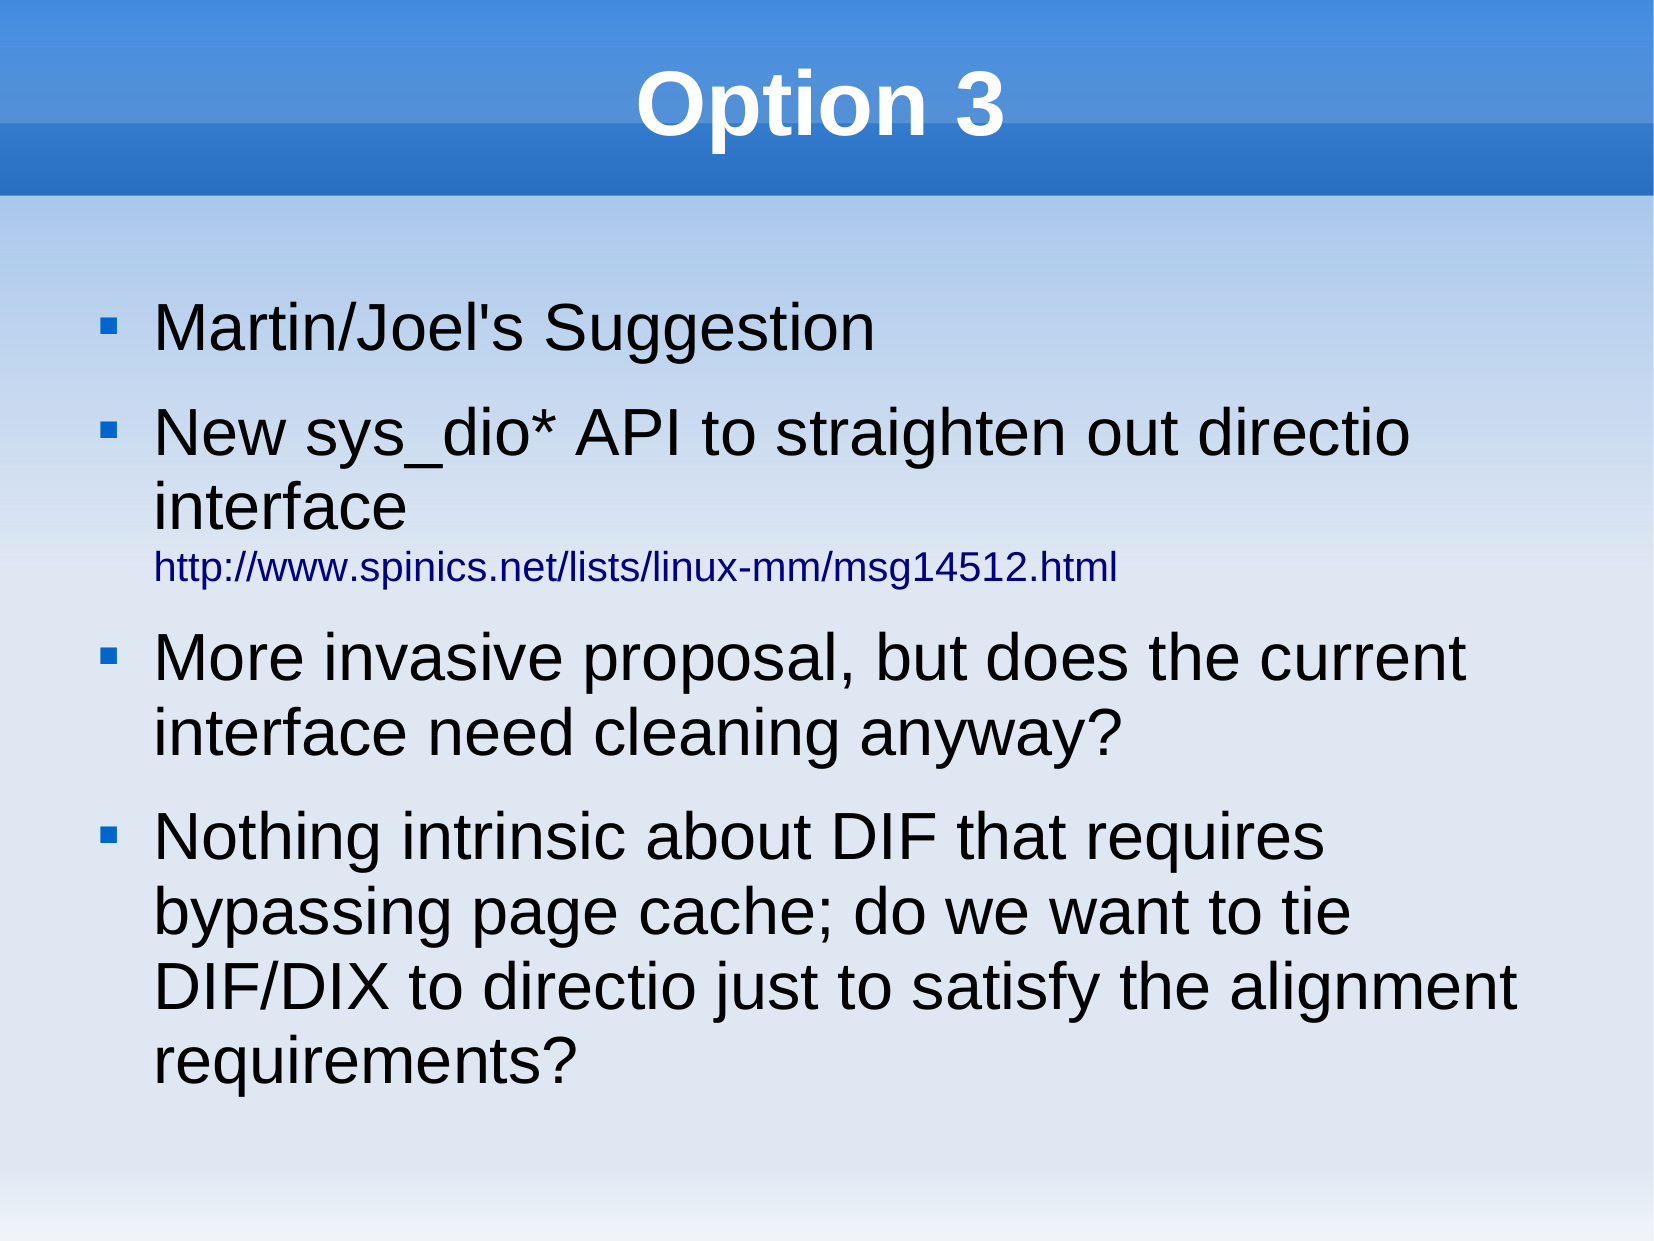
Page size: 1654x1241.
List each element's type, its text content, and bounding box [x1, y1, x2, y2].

picture [0, 0, 1654, 1241]
list Martin/Joel's Suggestion New sys_dio* API to straighten out directio interface http://www.spinics.net/lists/linux-mm/msg14512.html More invasive proposal, but does the current interface need cleaning anyway? Nothing intrinsic about DIF that requires bypassing page cache; do we want to tie DIF/DIX to directio just to satisfy the alignment requirements? [82, 290, 1571, 1099]
title Option 3 [76, 7, 1565, 200]
